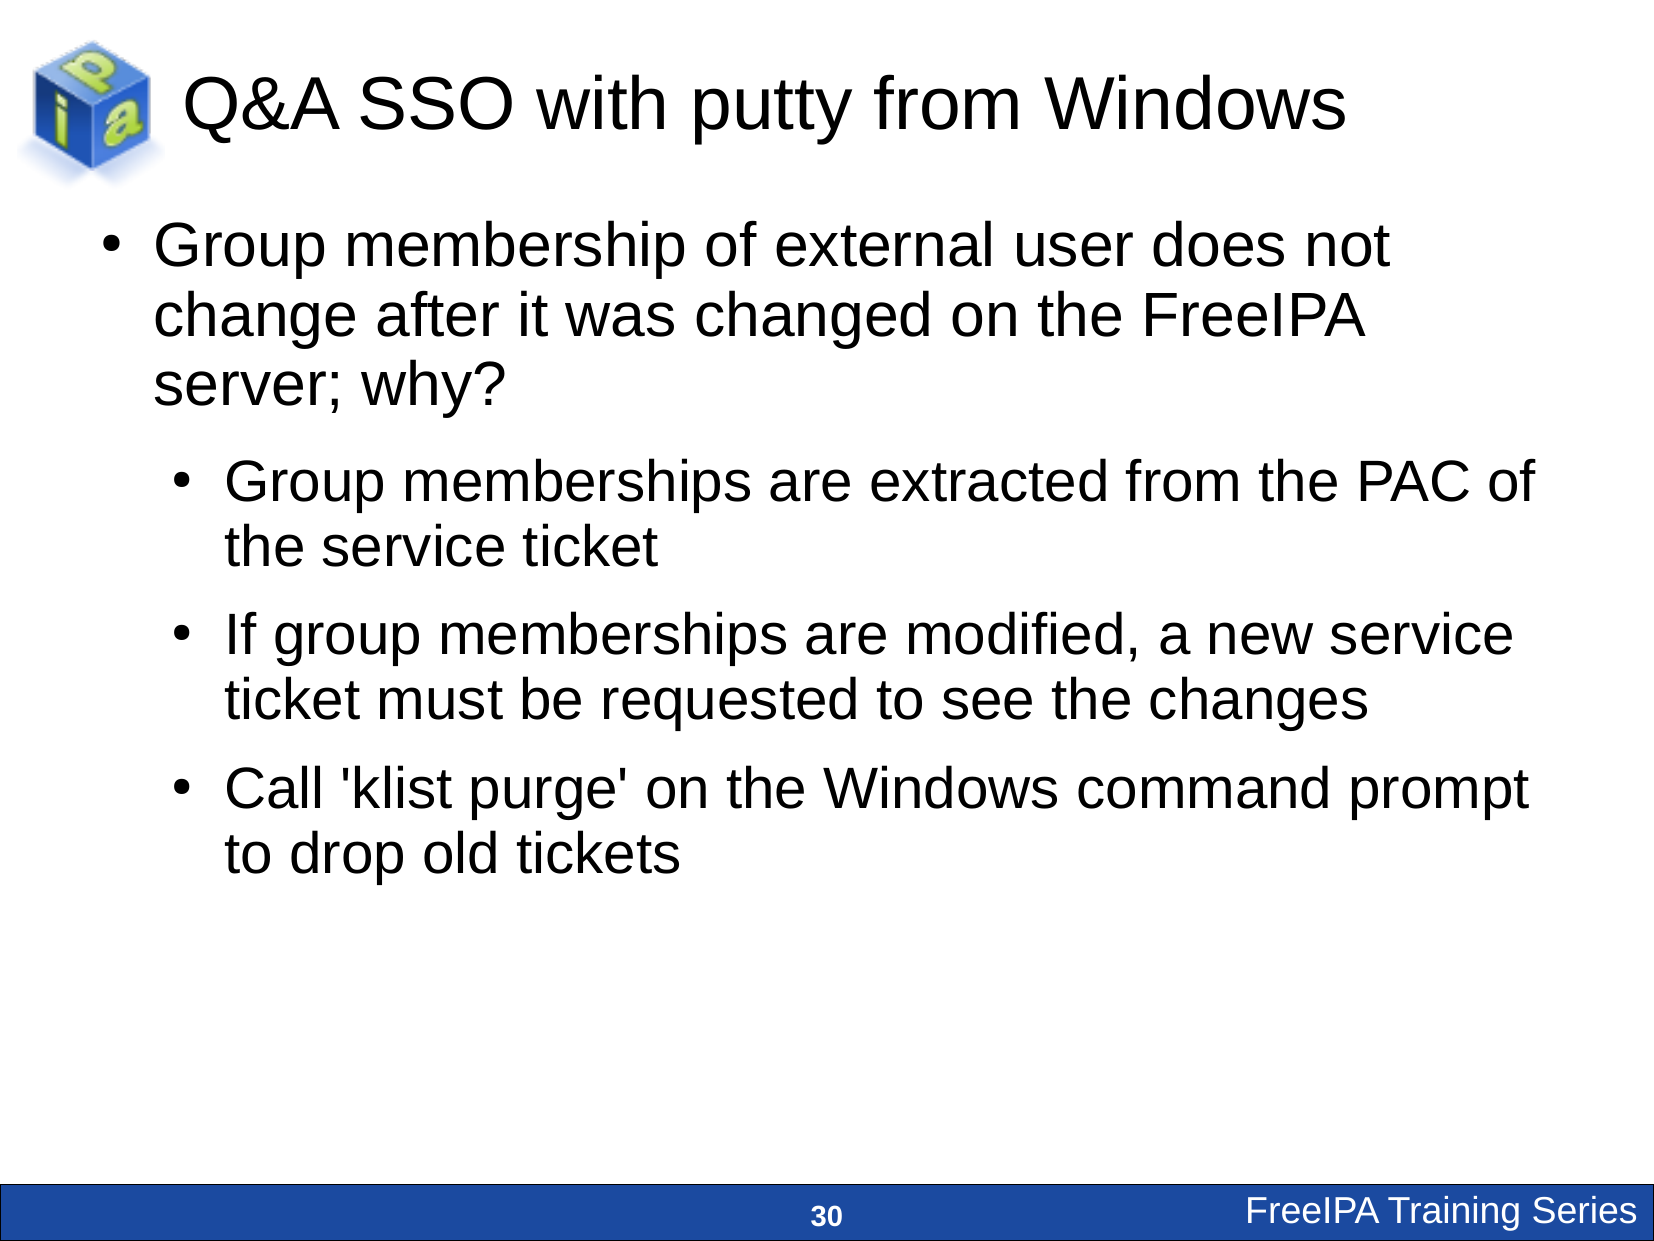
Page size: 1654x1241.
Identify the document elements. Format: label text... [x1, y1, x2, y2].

title Q&A SSO with putty from Windows [182, 31, 1579, 177]
list Group membership of external user does not change after it was changed on the FreeIPA server; why? Group memberships are extracted from the PAC of the service ticket If group memberships are modified, a new service ticket must be requested to see the changes Call 'klist purge' on the Windows command prompt to drop old tickets [82, 209, 1571, 930]
picture [17, 34, 165, 193]
